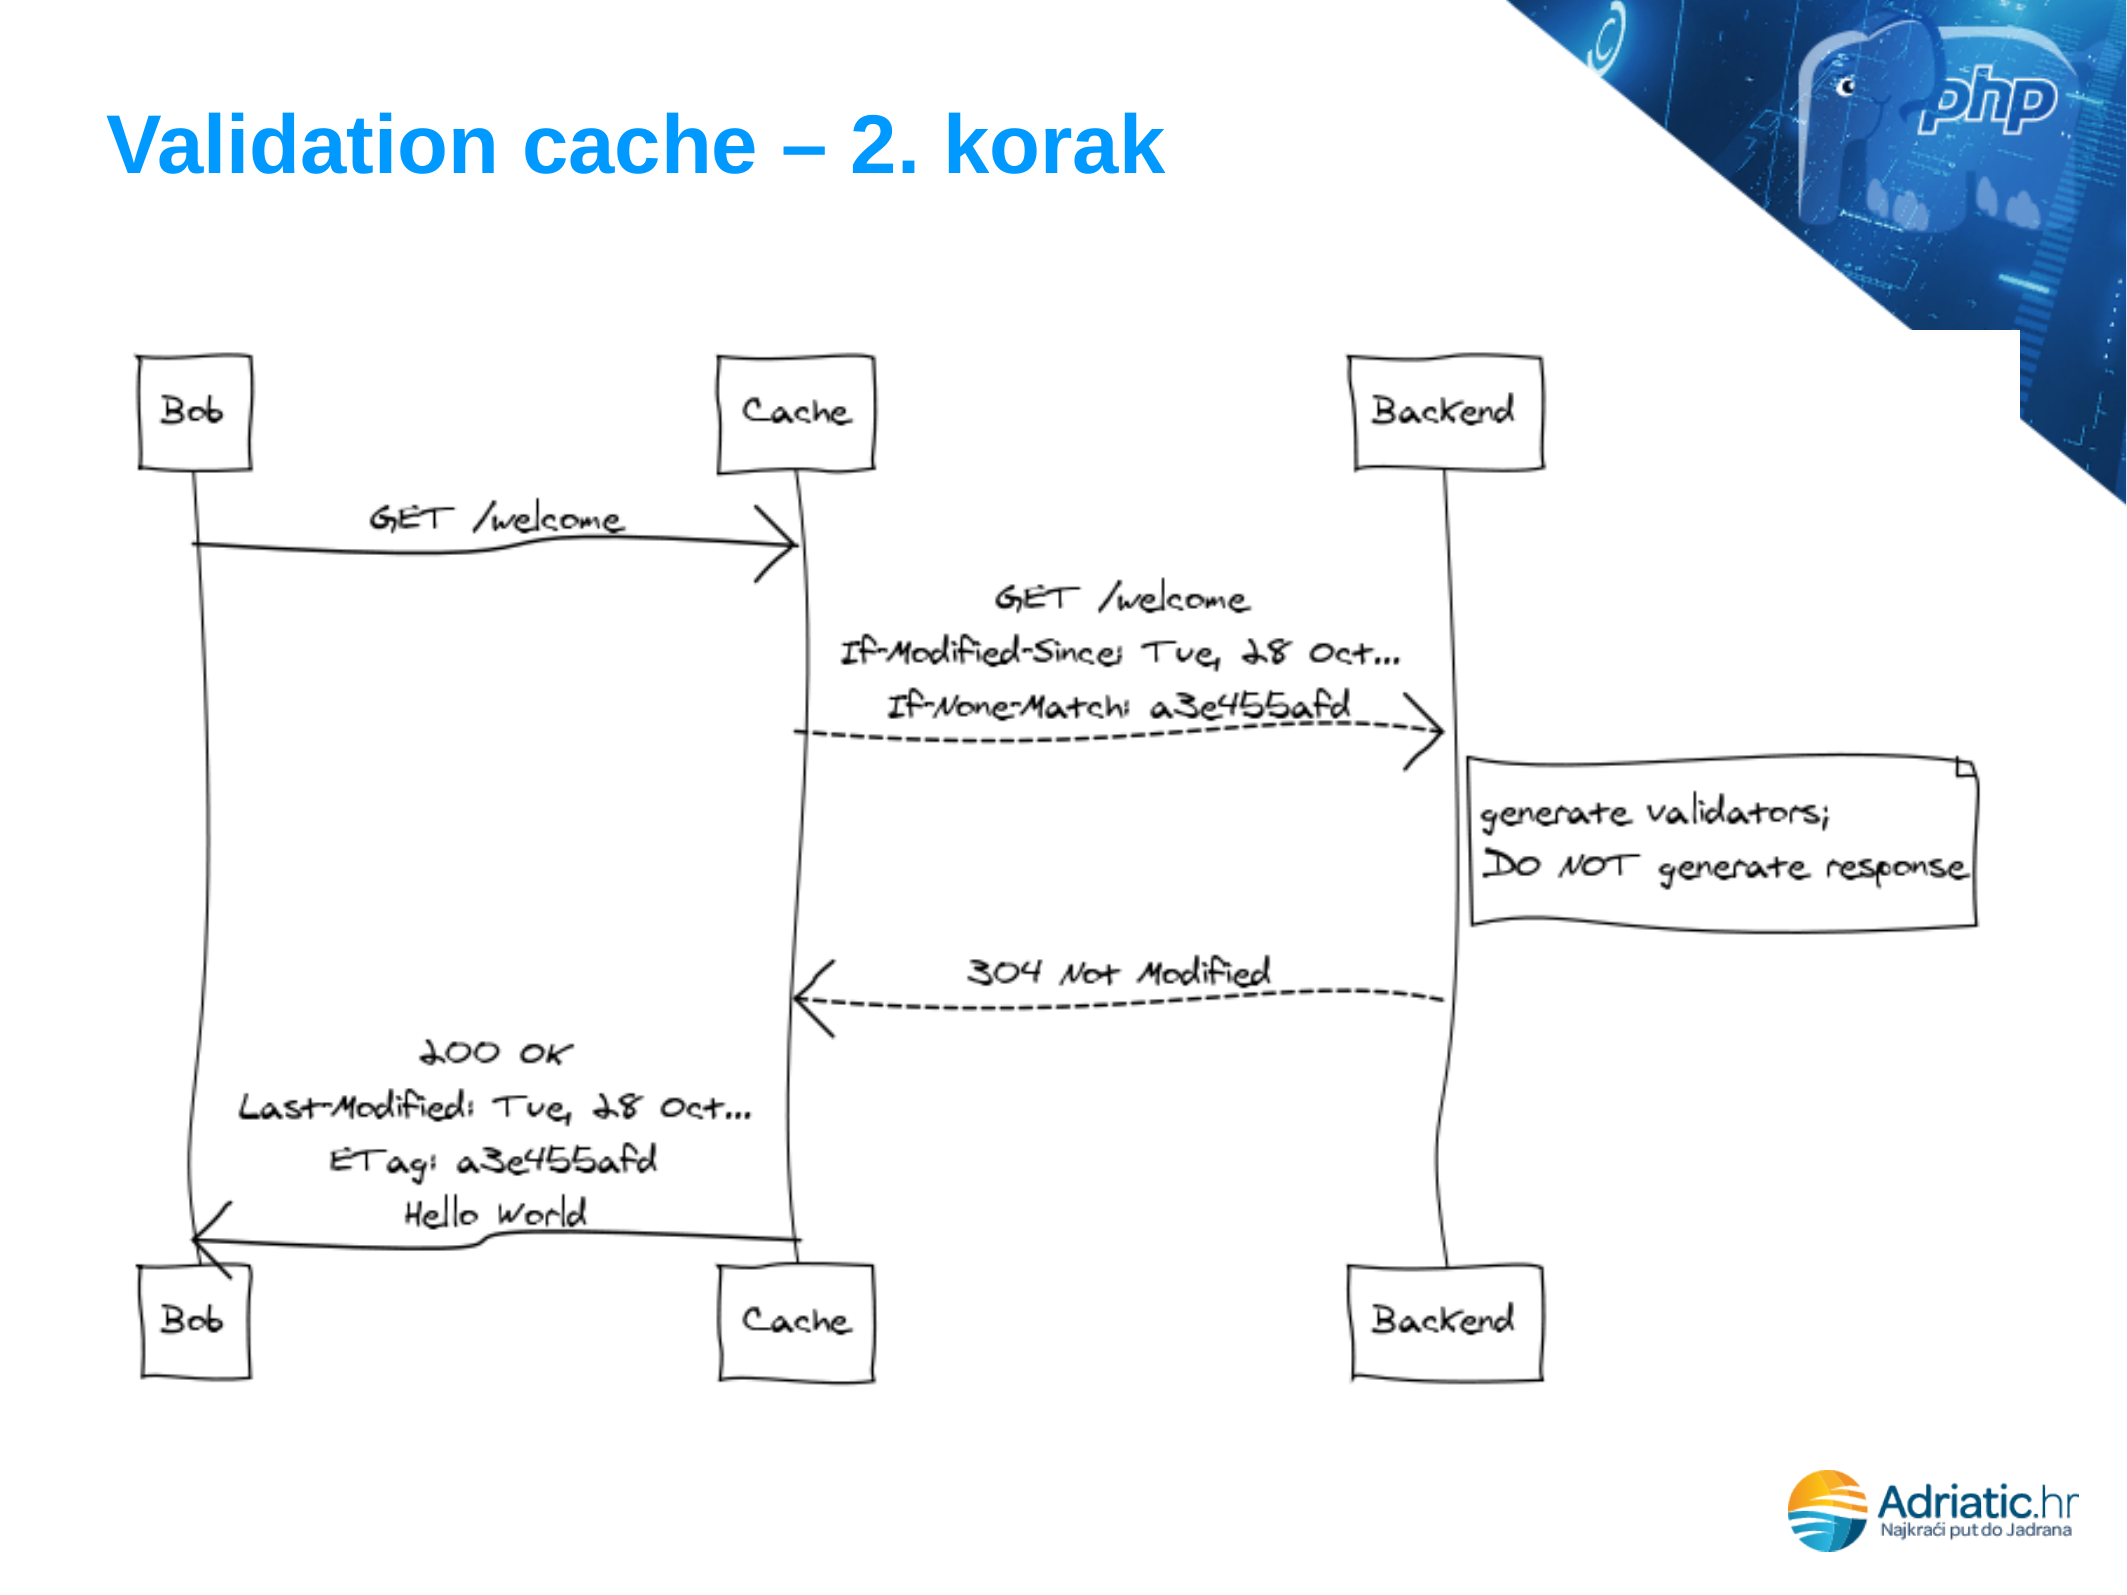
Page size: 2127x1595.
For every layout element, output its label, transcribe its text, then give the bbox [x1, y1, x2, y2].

picture [106, 0, 2127, 1453]
picture [1788, 1470, 2079, 1552]
title Validation cache – 2. korak [106, 70, 1630, 219]
